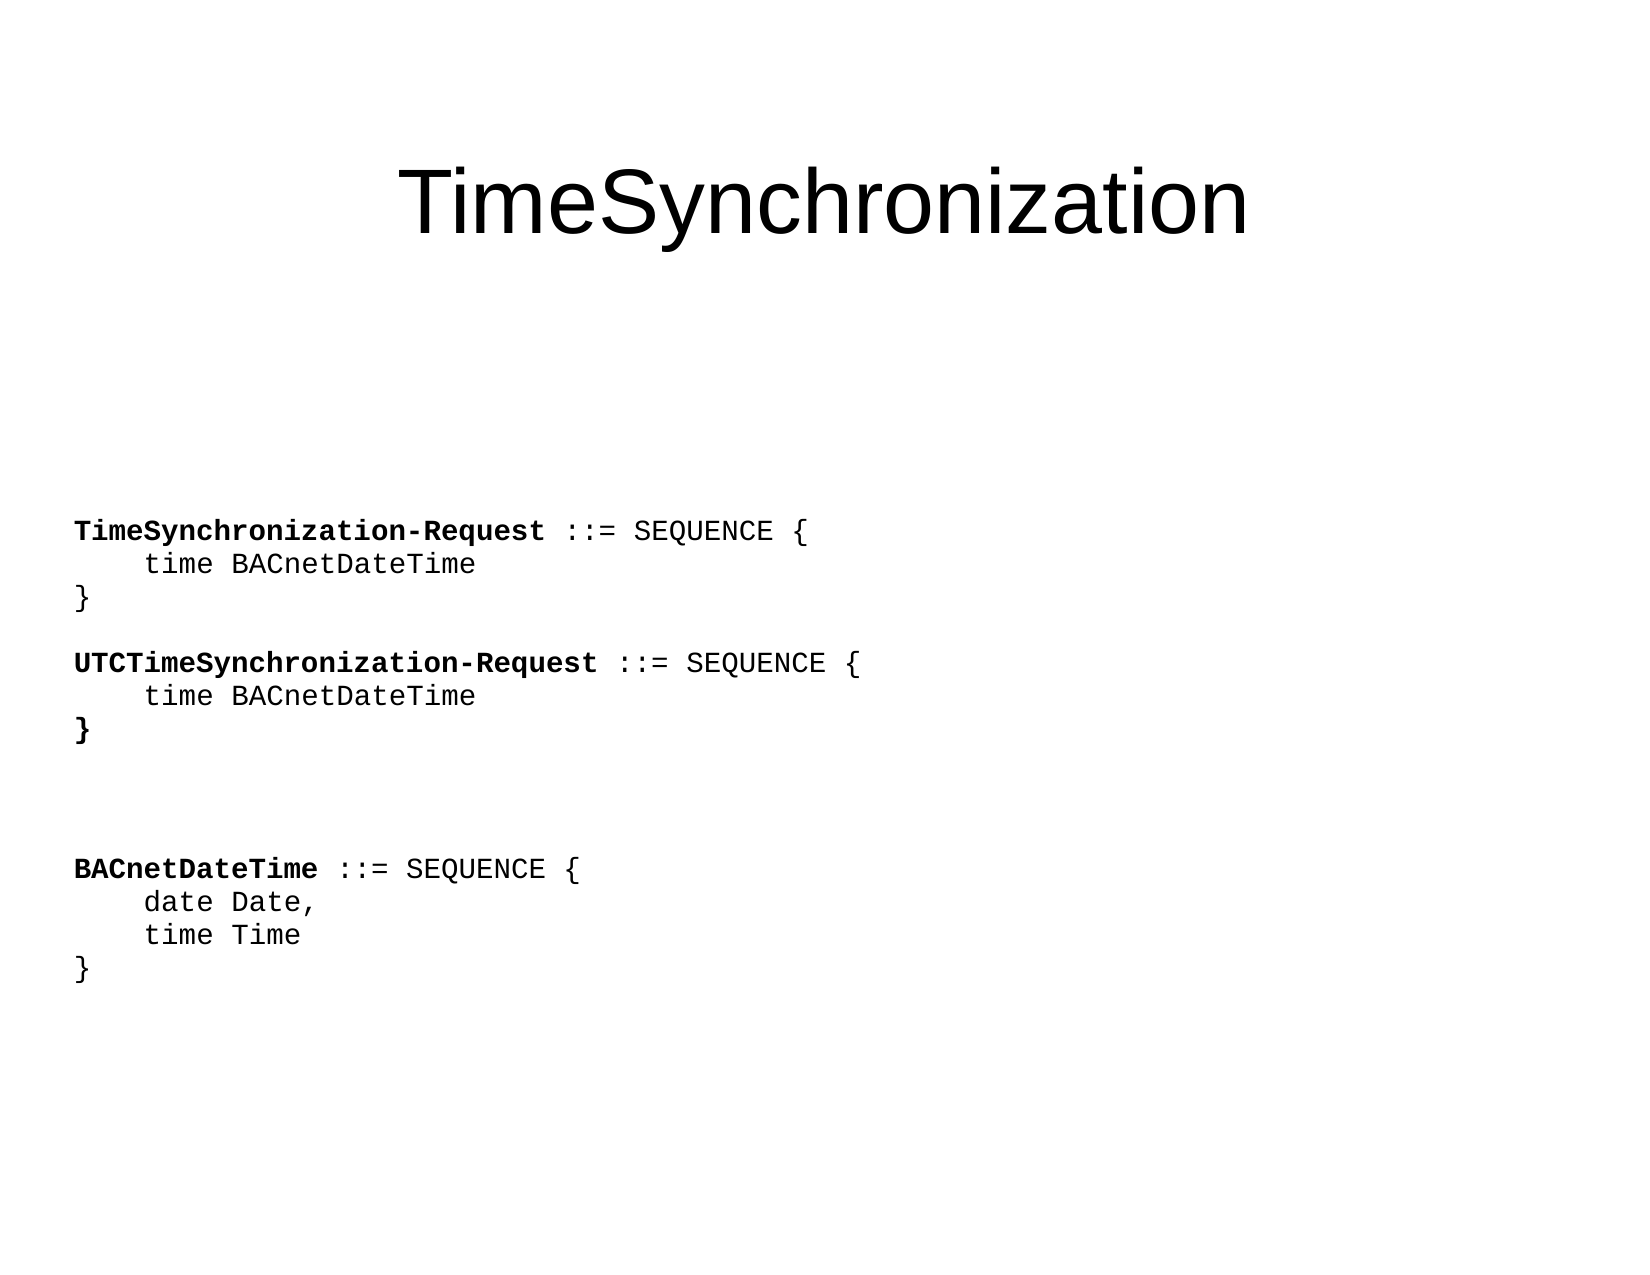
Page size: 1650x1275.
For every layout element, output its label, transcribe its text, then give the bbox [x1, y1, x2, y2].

text_box TimeSynchronization-Request ::= SEQUENCE { time BACnetDateTime } UTCTimeSynchronization-Request ::= SEQUENCE { time BACnetDateTime } [59, 509, 1591, 752]
text_box BACnetDateTime ::= SEQUENCE { date Date, time Time } [59, 846, 1591, 989]
title TimeSynchronization [135, 105, 1515, 299]
